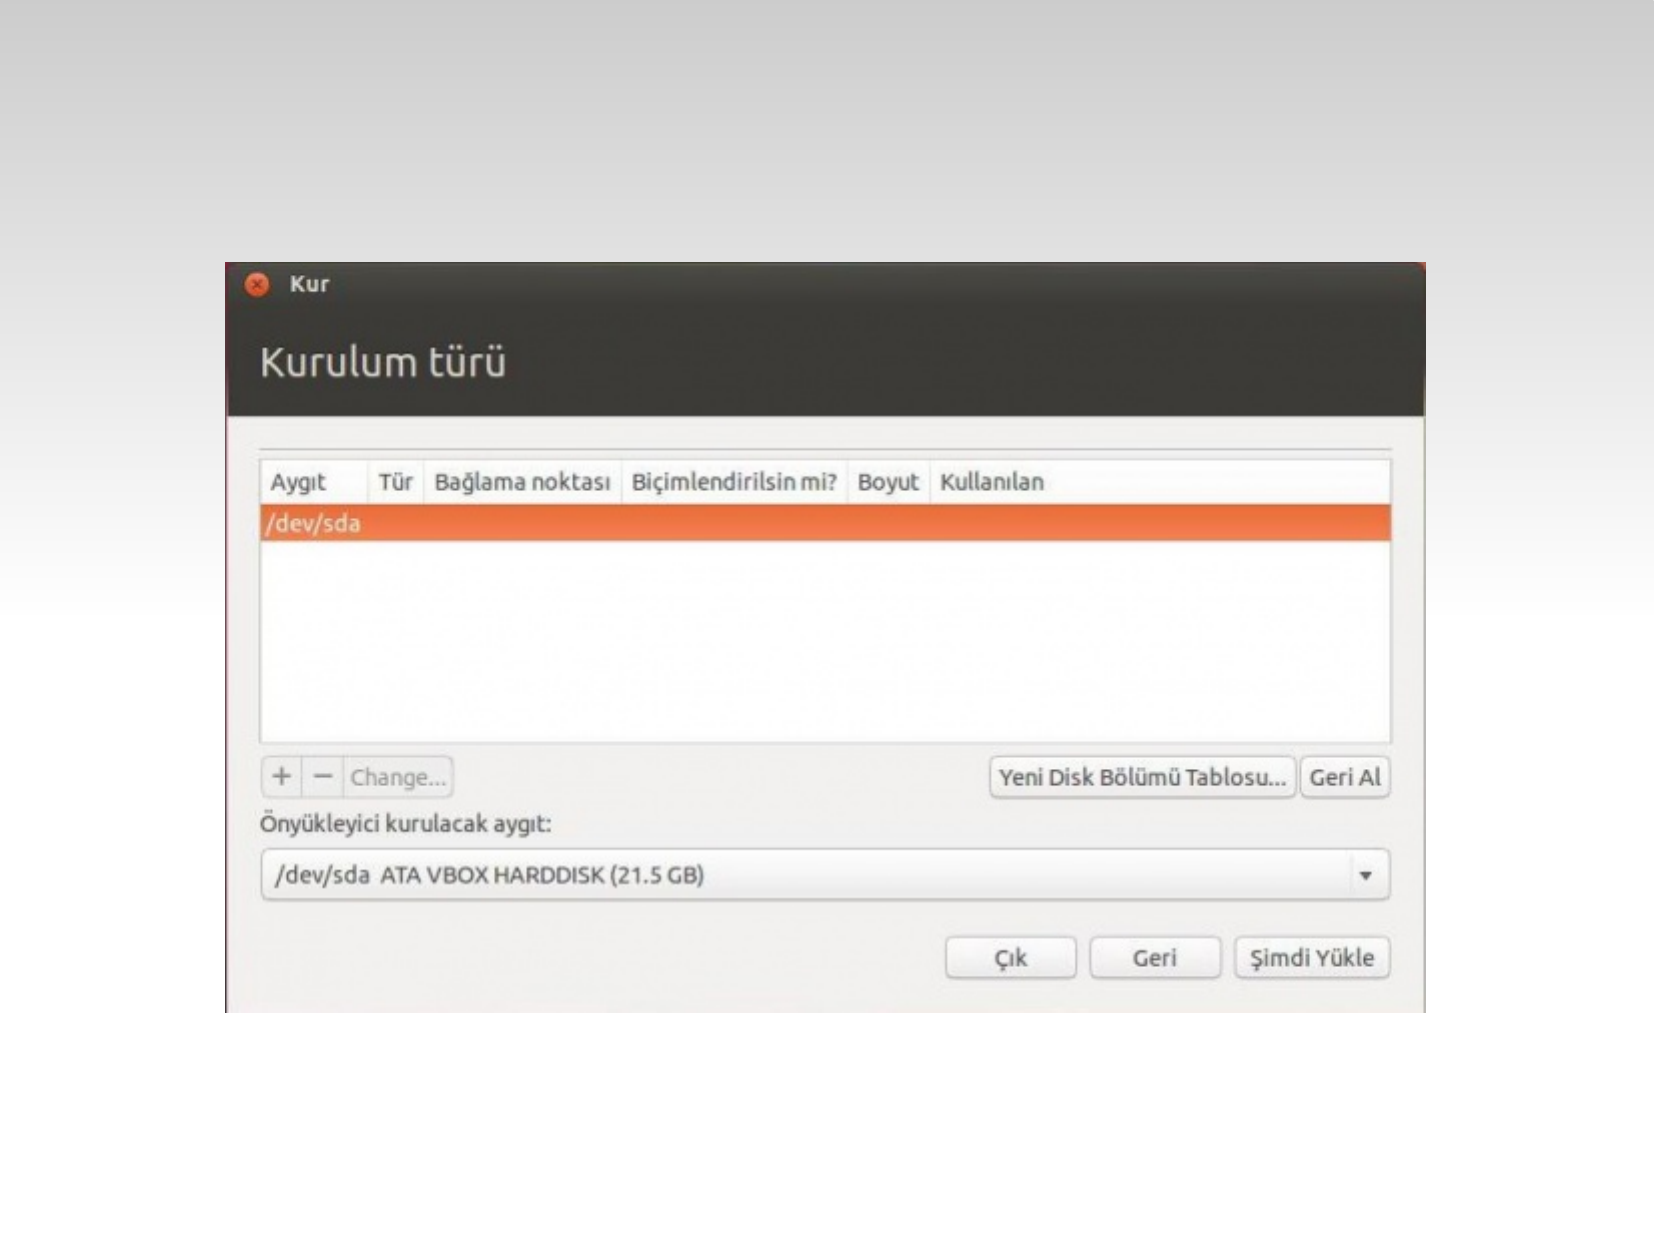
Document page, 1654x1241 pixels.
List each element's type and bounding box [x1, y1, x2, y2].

picture [225, 262, 1426, 1013]
